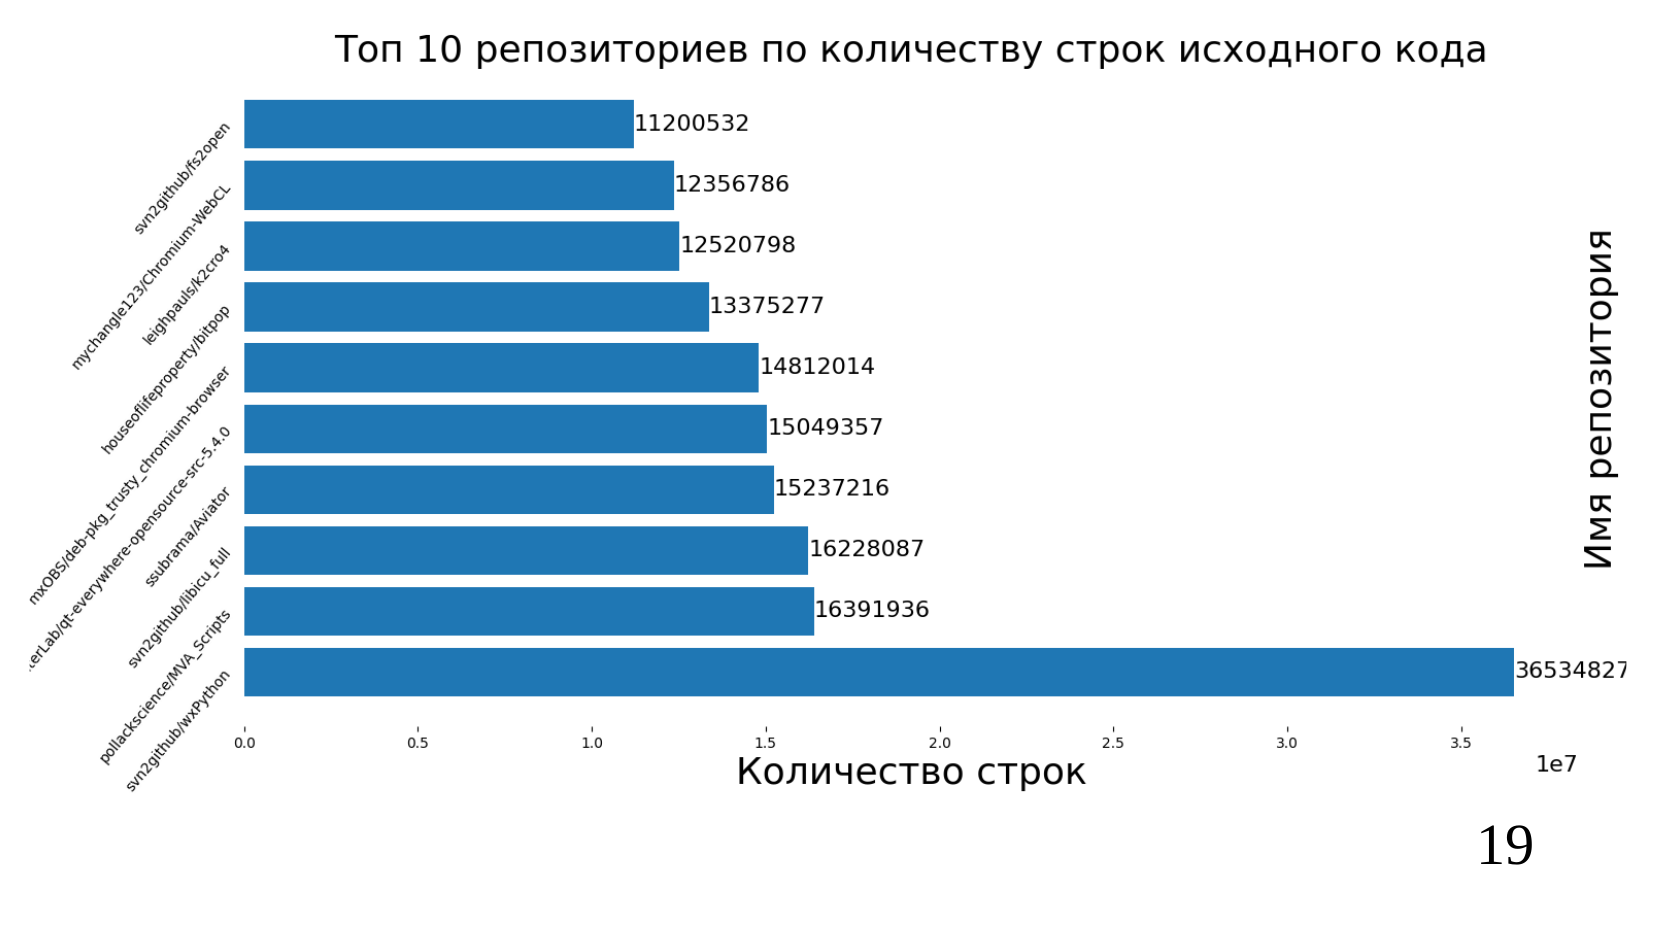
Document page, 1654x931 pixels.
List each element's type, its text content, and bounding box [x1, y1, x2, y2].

title <number> [1240, 767, 1654, 923]
picture [29, 29, 1627, 798]
